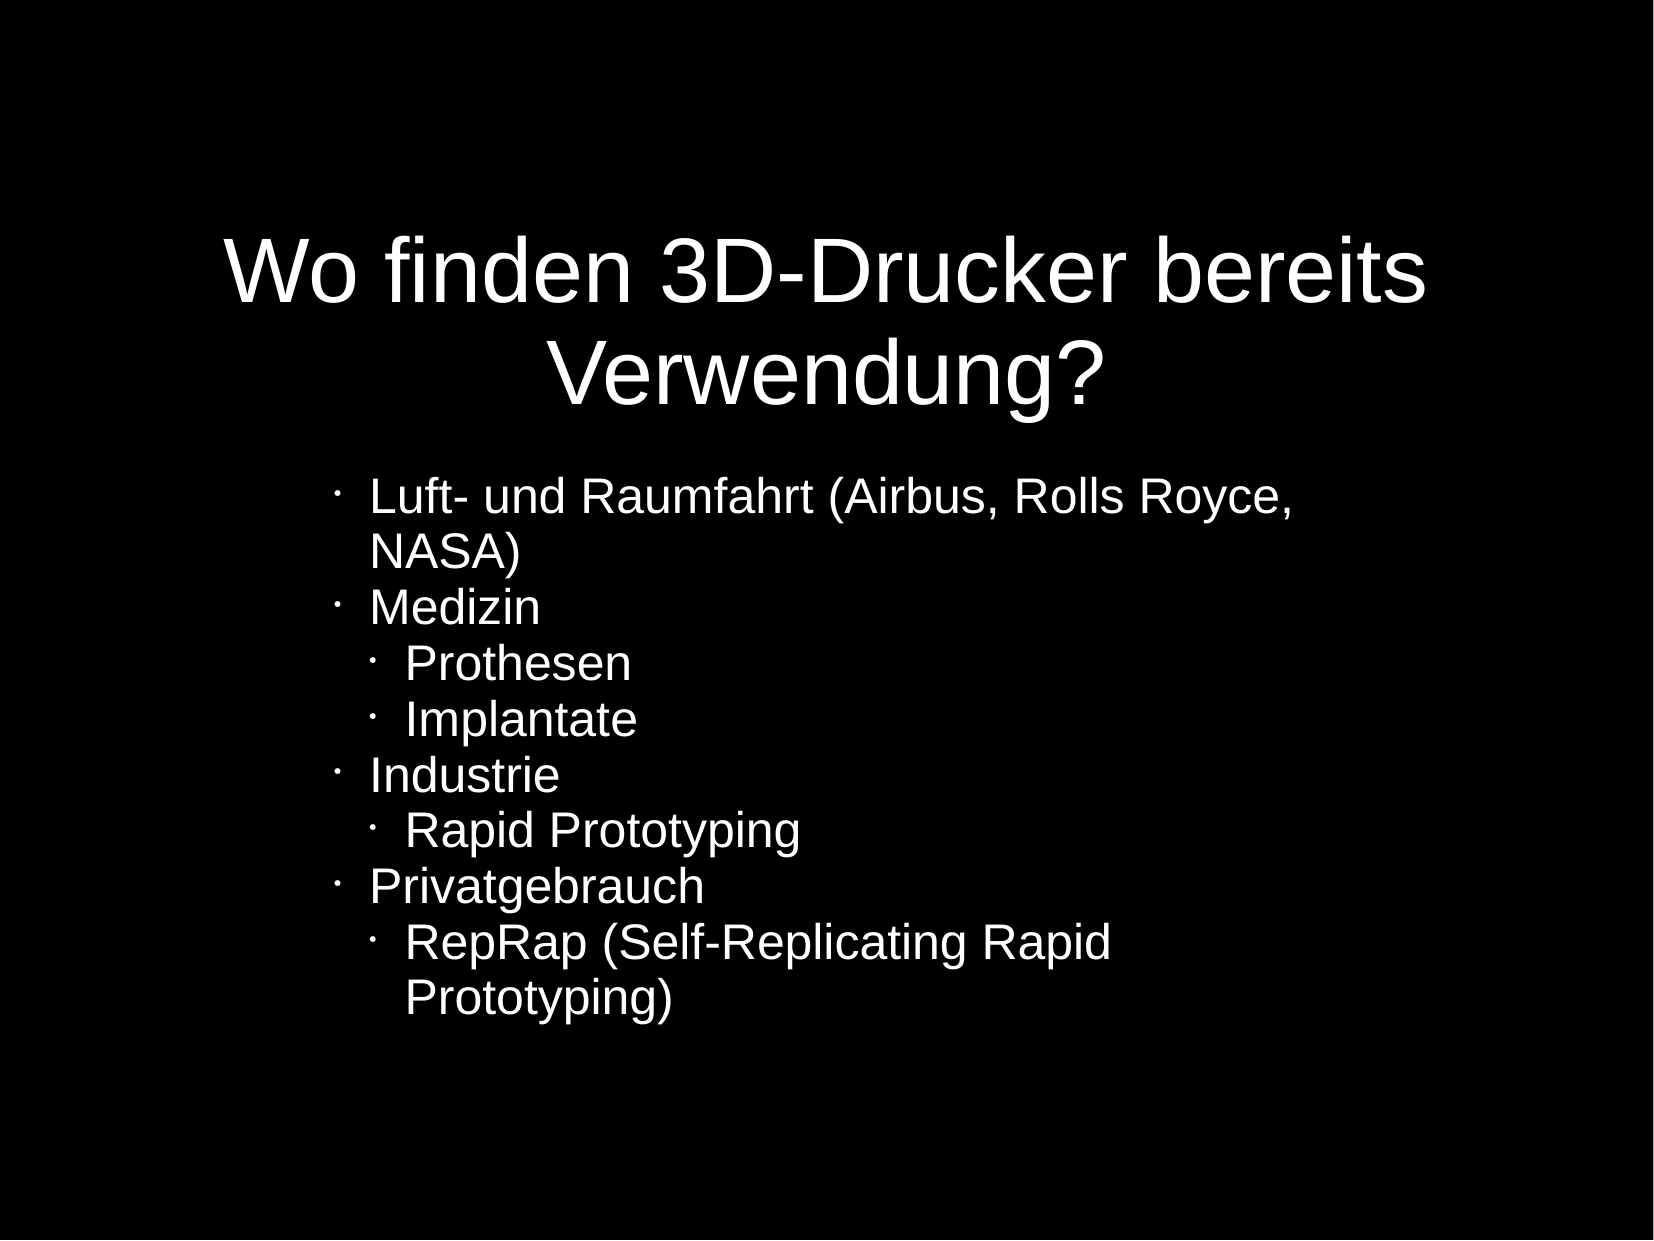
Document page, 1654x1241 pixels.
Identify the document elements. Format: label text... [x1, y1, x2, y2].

text_box Luft- und Raumfahrt (Airbus, Rolls Royce, NASA) Medizin Prothesen Implantate Industrie Rapid Prototyping Privatgebrauch RepRap (Self-Replicating Rapid Prototyping) [318, 460, 1335, 1039]
title Wo finden 3D-Drucker bereits Verwendung? [82, 218, 1571, 426]
